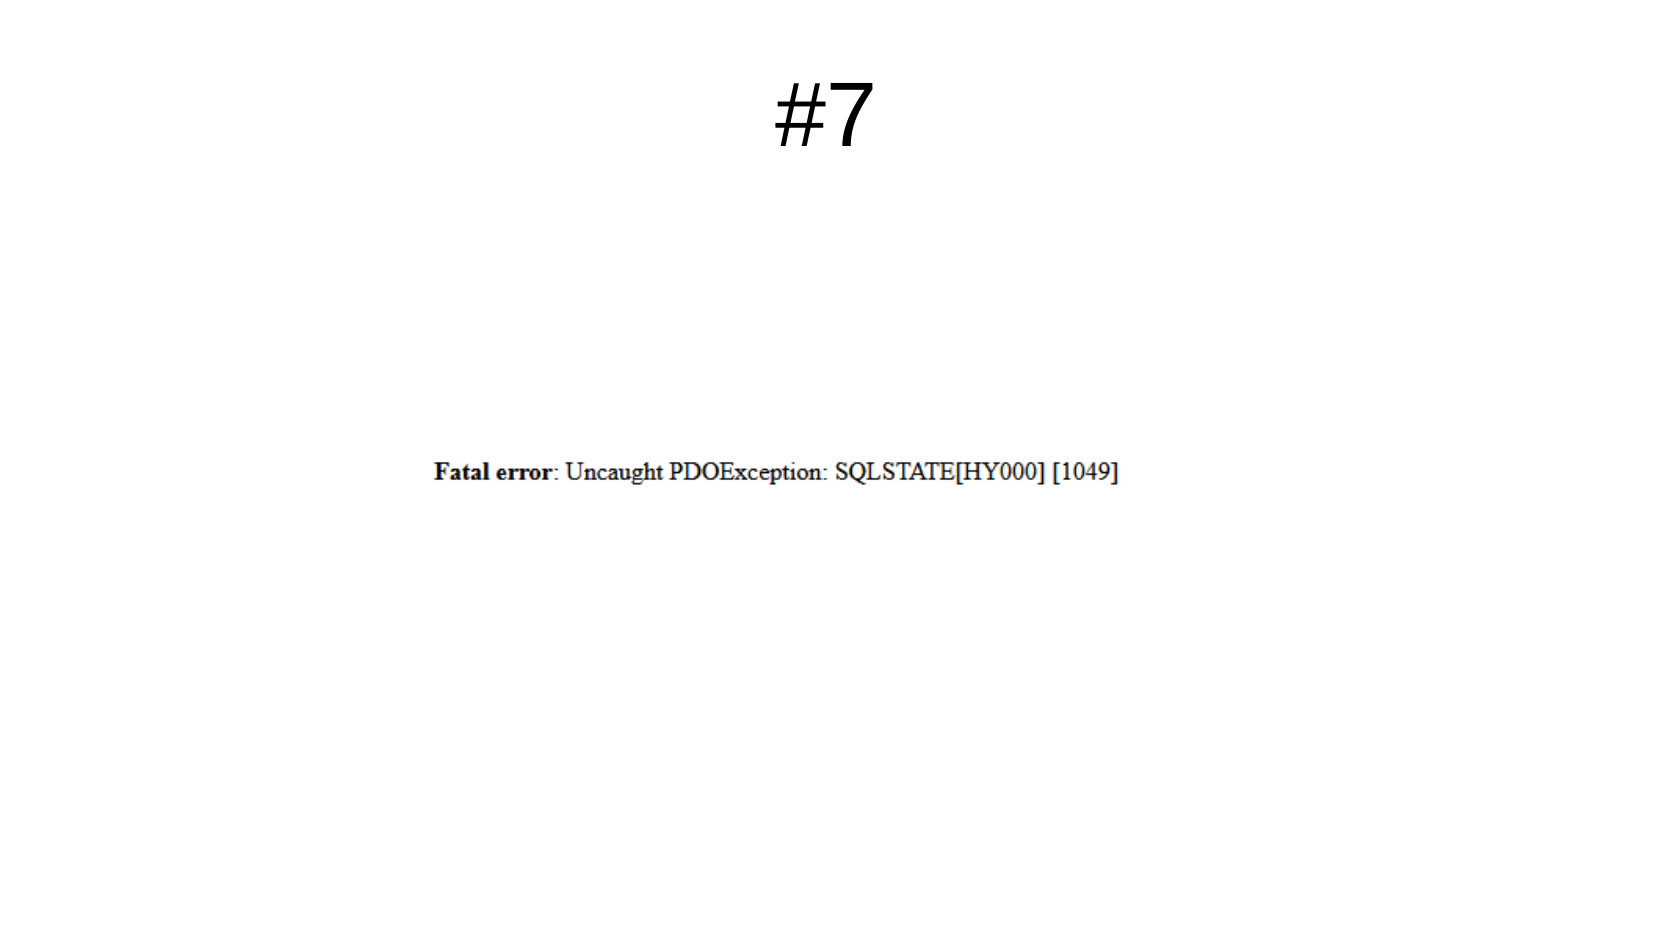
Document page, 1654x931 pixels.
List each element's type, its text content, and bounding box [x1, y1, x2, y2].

title #7 [82, 37, 1571, 193]
picture [431, 453, 1122, 488]
